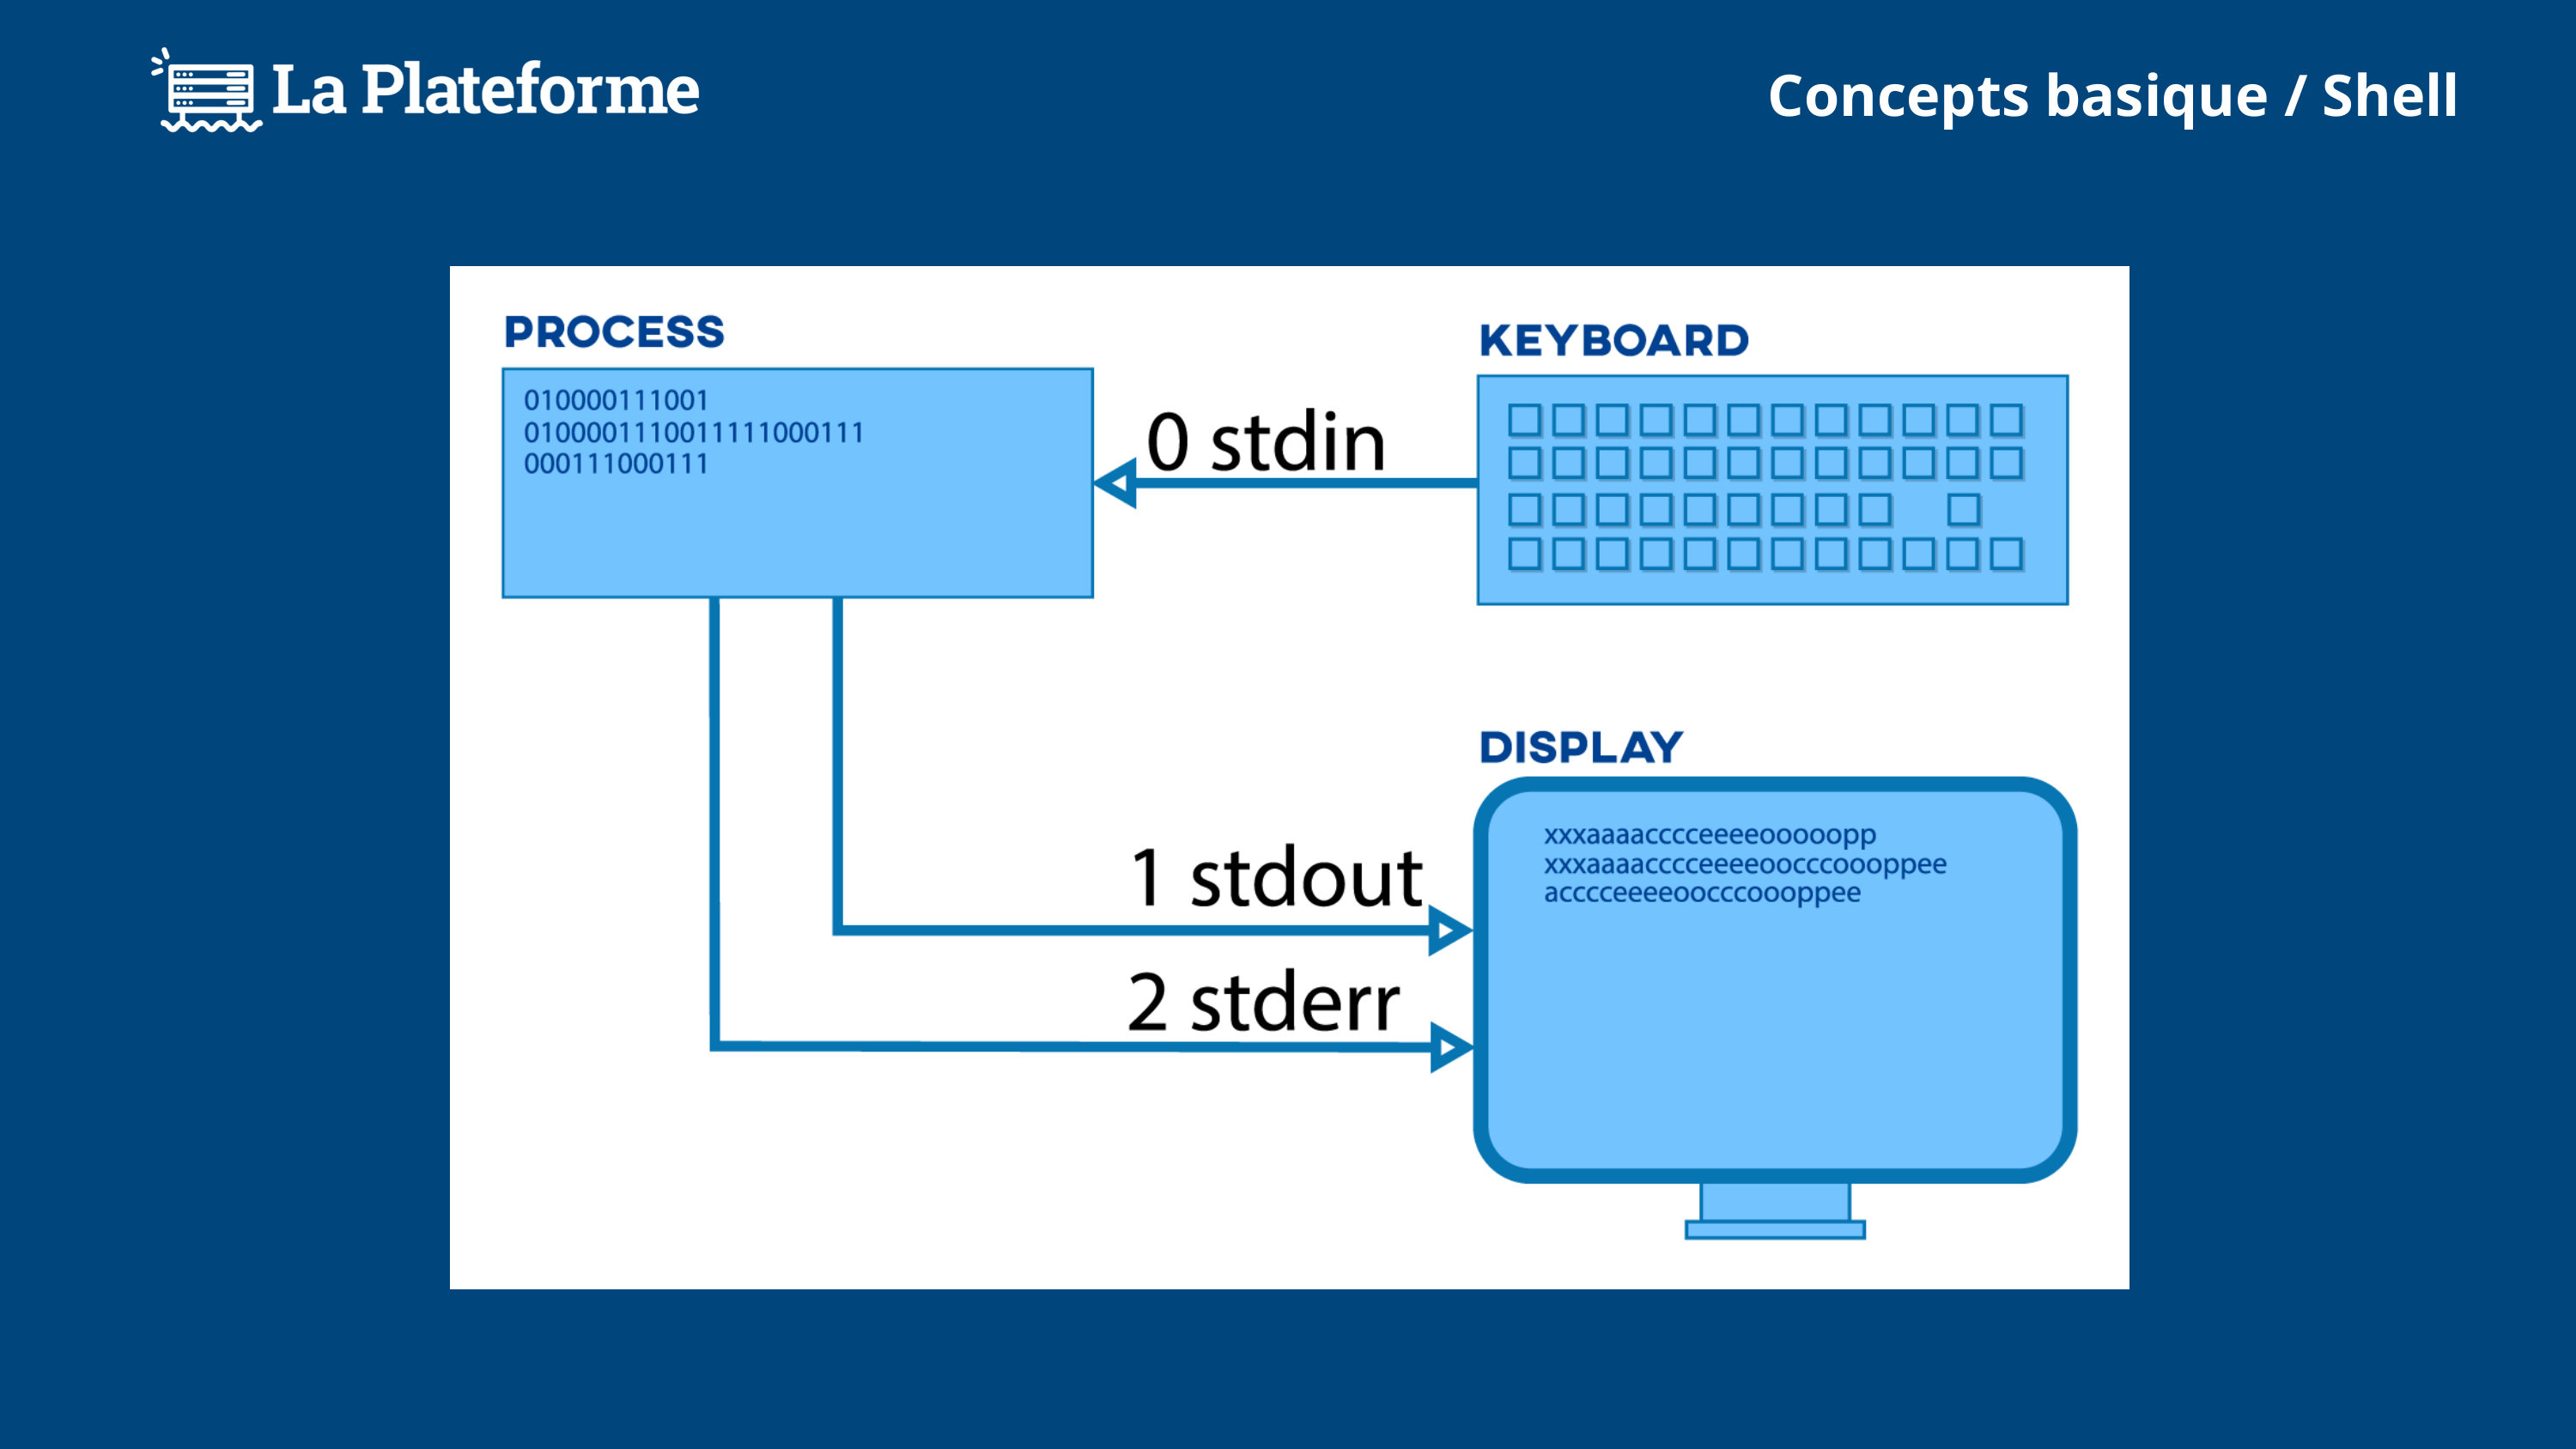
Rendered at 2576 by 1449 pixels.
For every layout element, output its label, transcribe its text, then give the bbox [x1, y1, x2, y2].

picture [141, 0, 2129, 1290]
text_box Concepts basique / Shell [1287, 77, 2461, 126]
